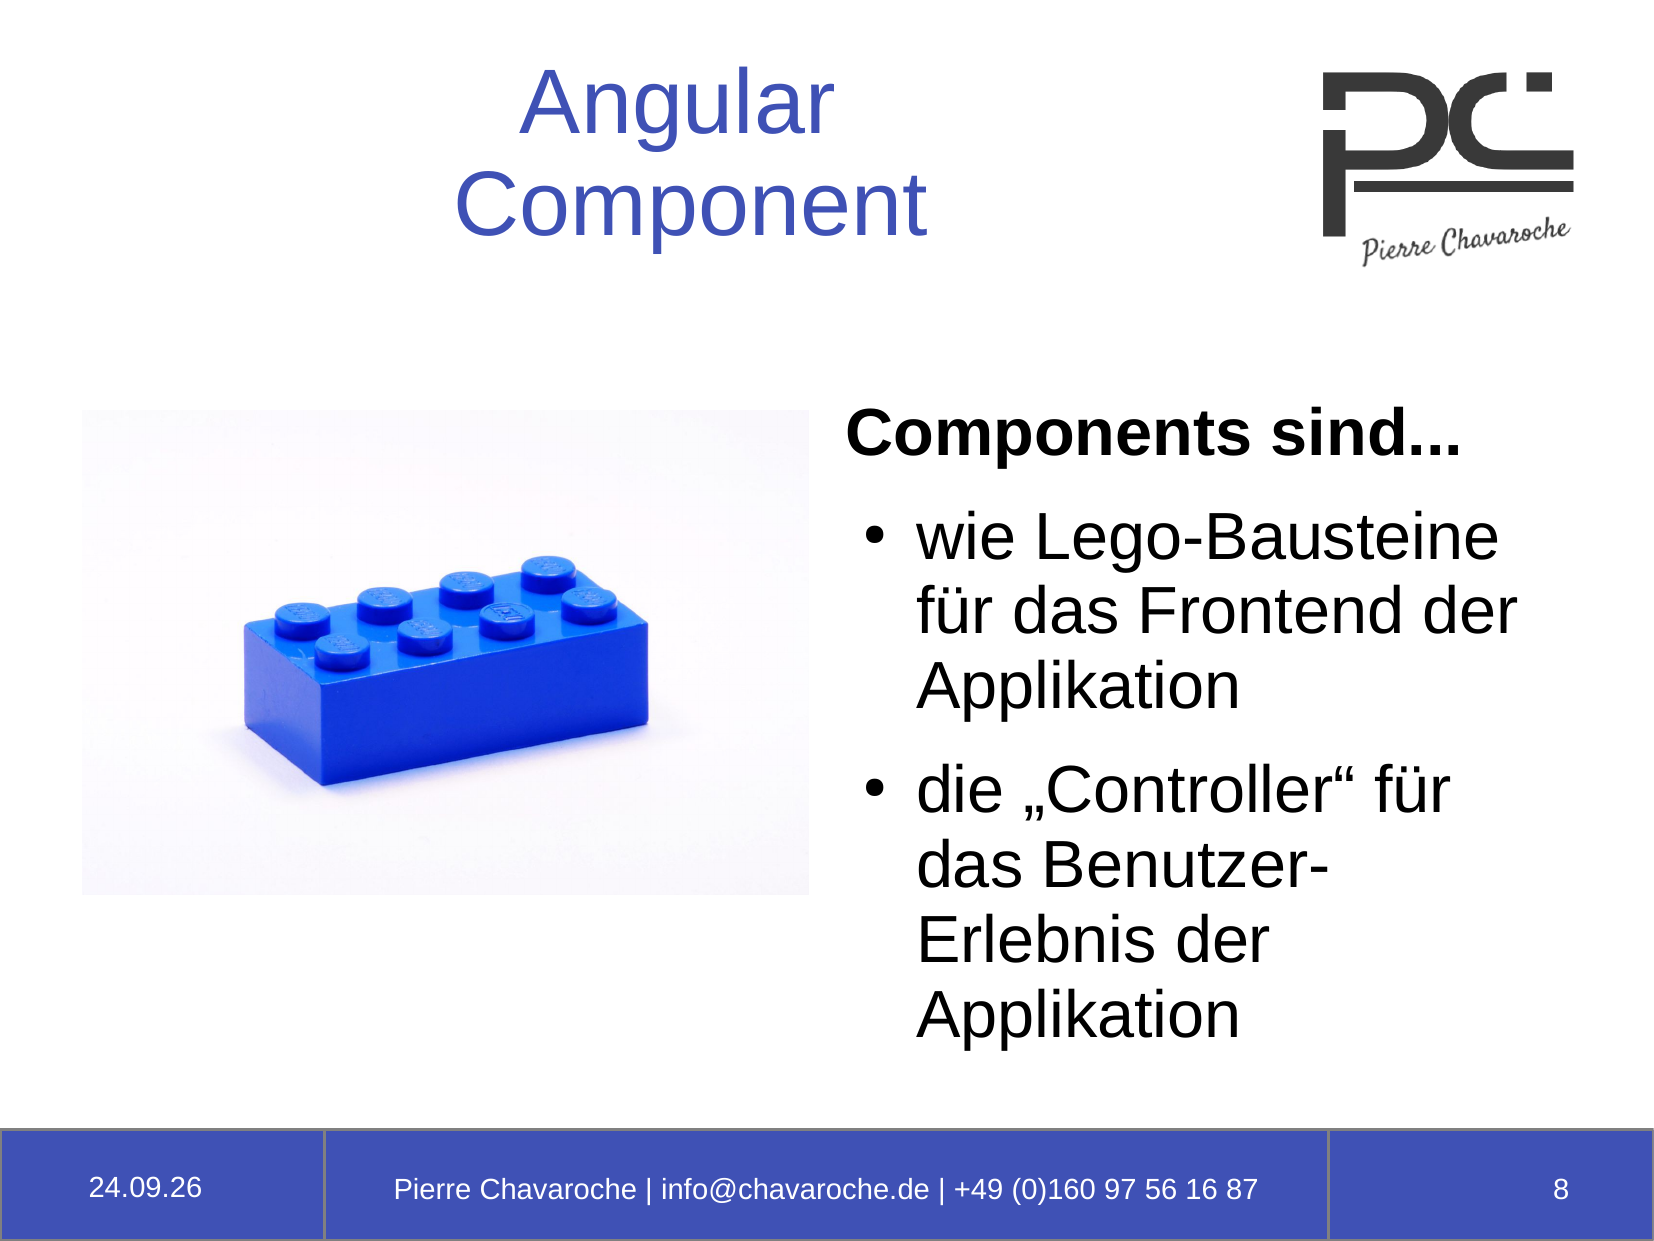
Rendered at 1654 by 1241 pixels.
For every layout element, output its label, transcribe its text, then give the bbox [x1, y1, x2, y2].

picture [82, 410, 809, 895]
title Angular Component [82, 49, 1300, 257]
list Components sind... wie Lego-Bausteine für das Frontend der Applikation die „Controller“ für das Benutzer-Erlebnis der Applikation [845, 290, 1572, 1109]
picture [1307, 29, 1589, 311]
